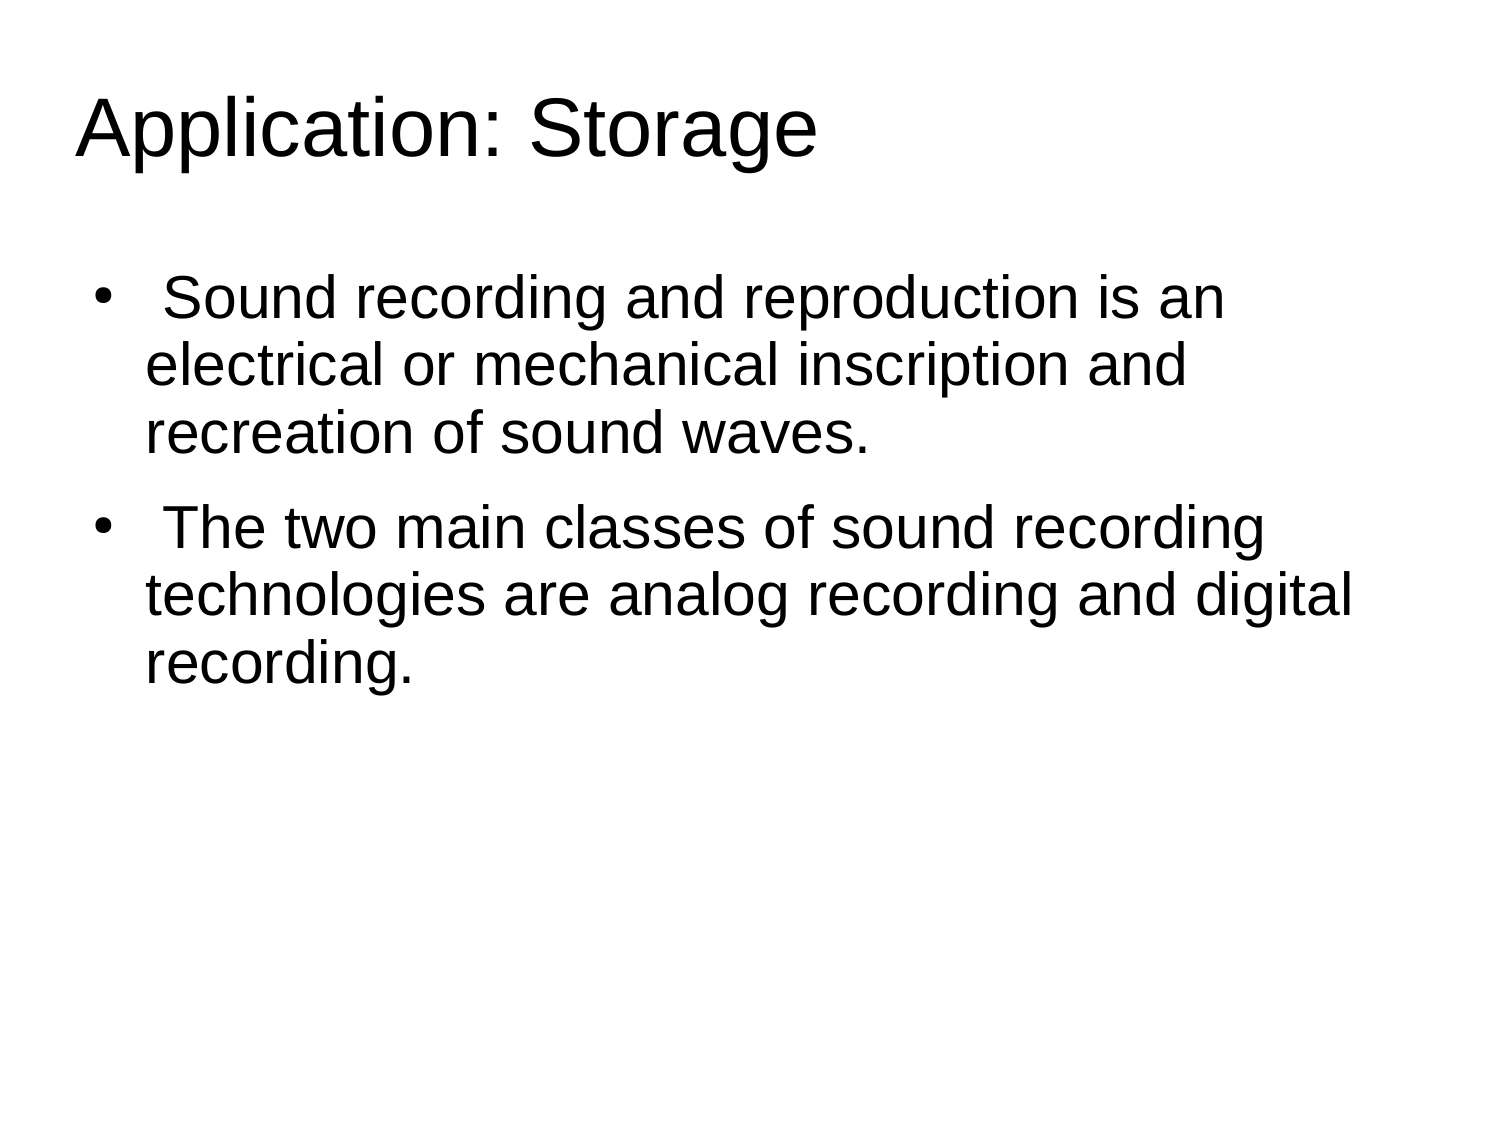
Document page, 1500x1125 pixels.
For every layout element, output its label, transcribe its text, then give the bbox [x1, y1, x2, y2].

title Application: Storage [75, 33, 1426, 222]
list Sound recording and reproduction is an electrical or mechanical inscription and recreation of sound waves. The two main classes of sound recording technologies are analog recording and digital recording. [75, 263, 1411, 916]
